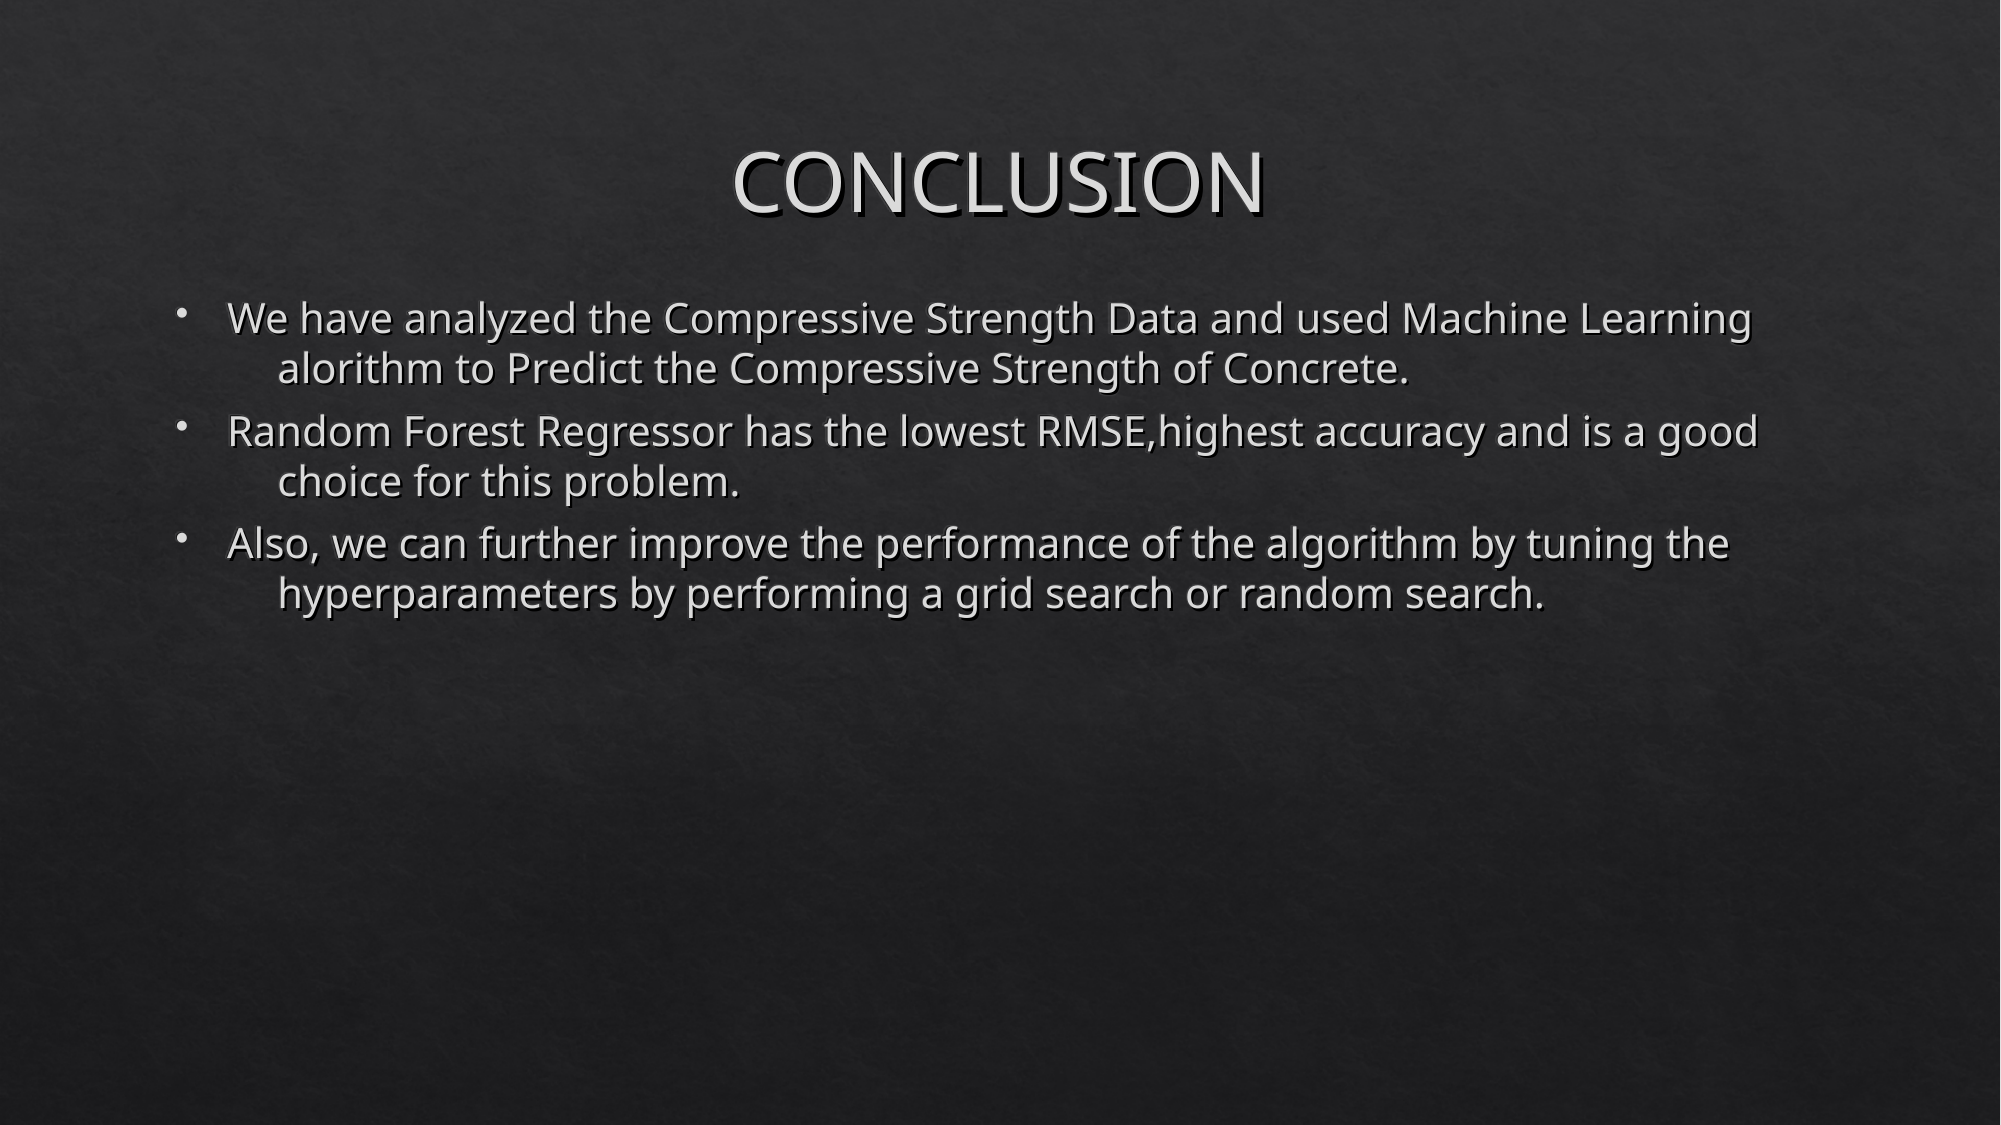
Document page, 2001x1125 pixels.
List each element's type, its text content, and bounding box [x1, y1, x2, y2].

title CONCLUSION [149, 99, 1849, 260]
list We have analyzed the Compressive Strength Data and used Machine Learning alorithm to Predict the Compressive Strength of Concrete. Random Forest Regressor has the lowest RMSE,highest accuracy and is a good choice for this problem. Also, we can further improve the performance of the algorithm by tuning the hyperparameters by performing a grid search or random search. [149, 284, 1849, 950]
